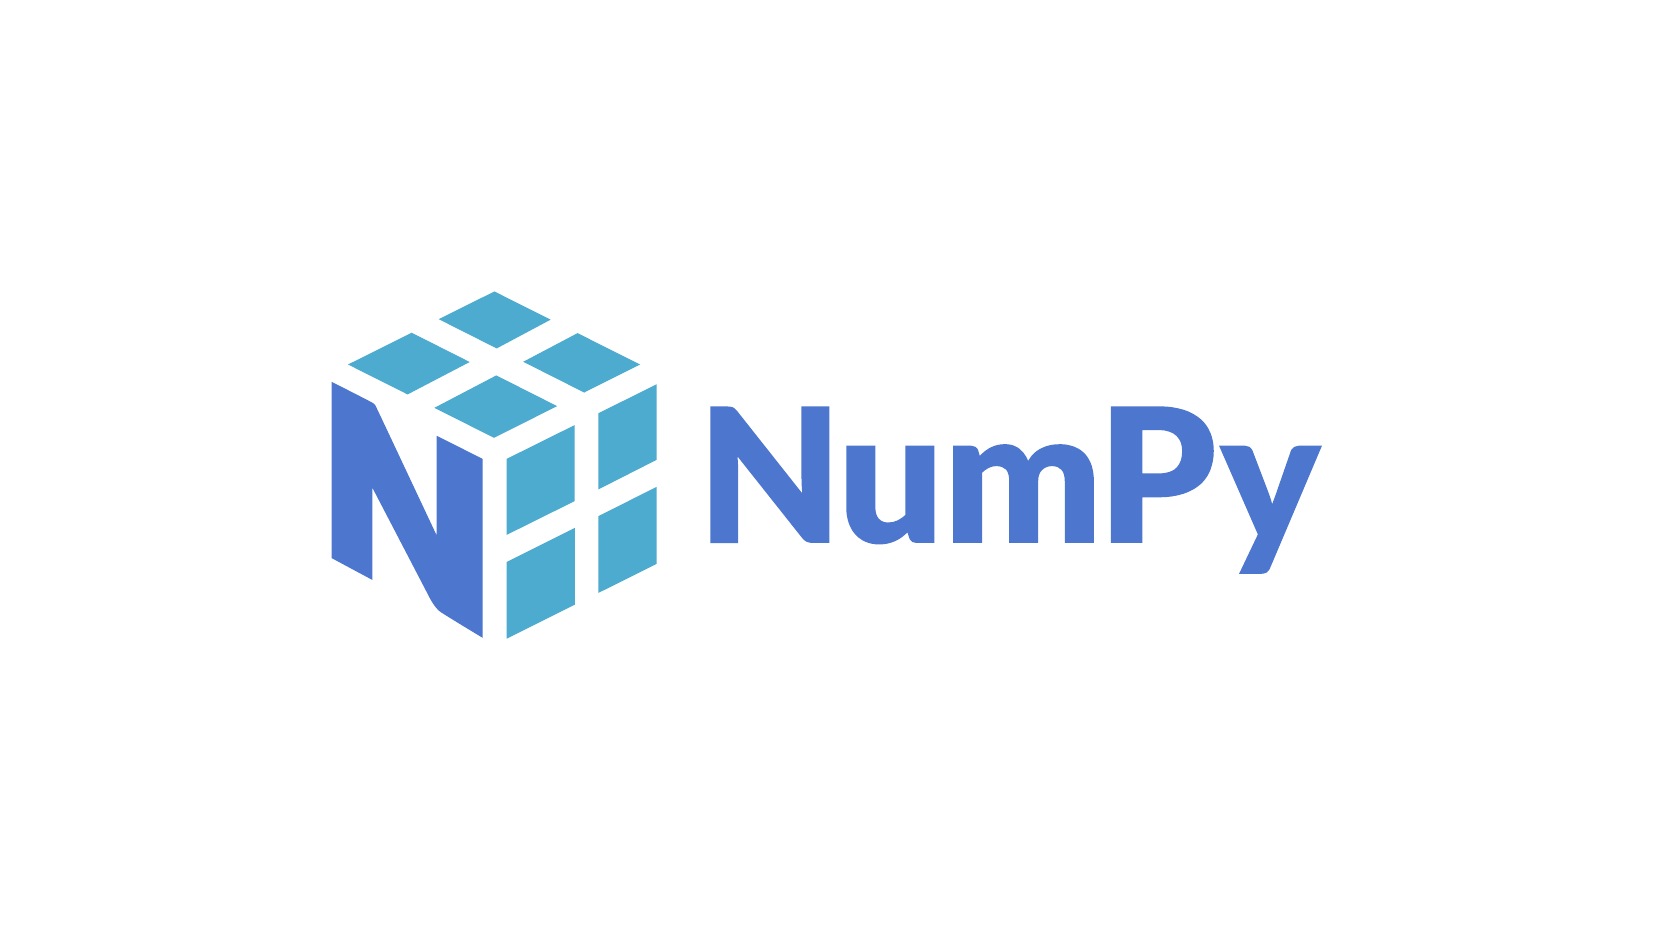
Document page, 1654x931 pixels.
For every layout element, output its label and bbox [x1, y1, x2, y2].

picture [262, 210, 1392, 720]
